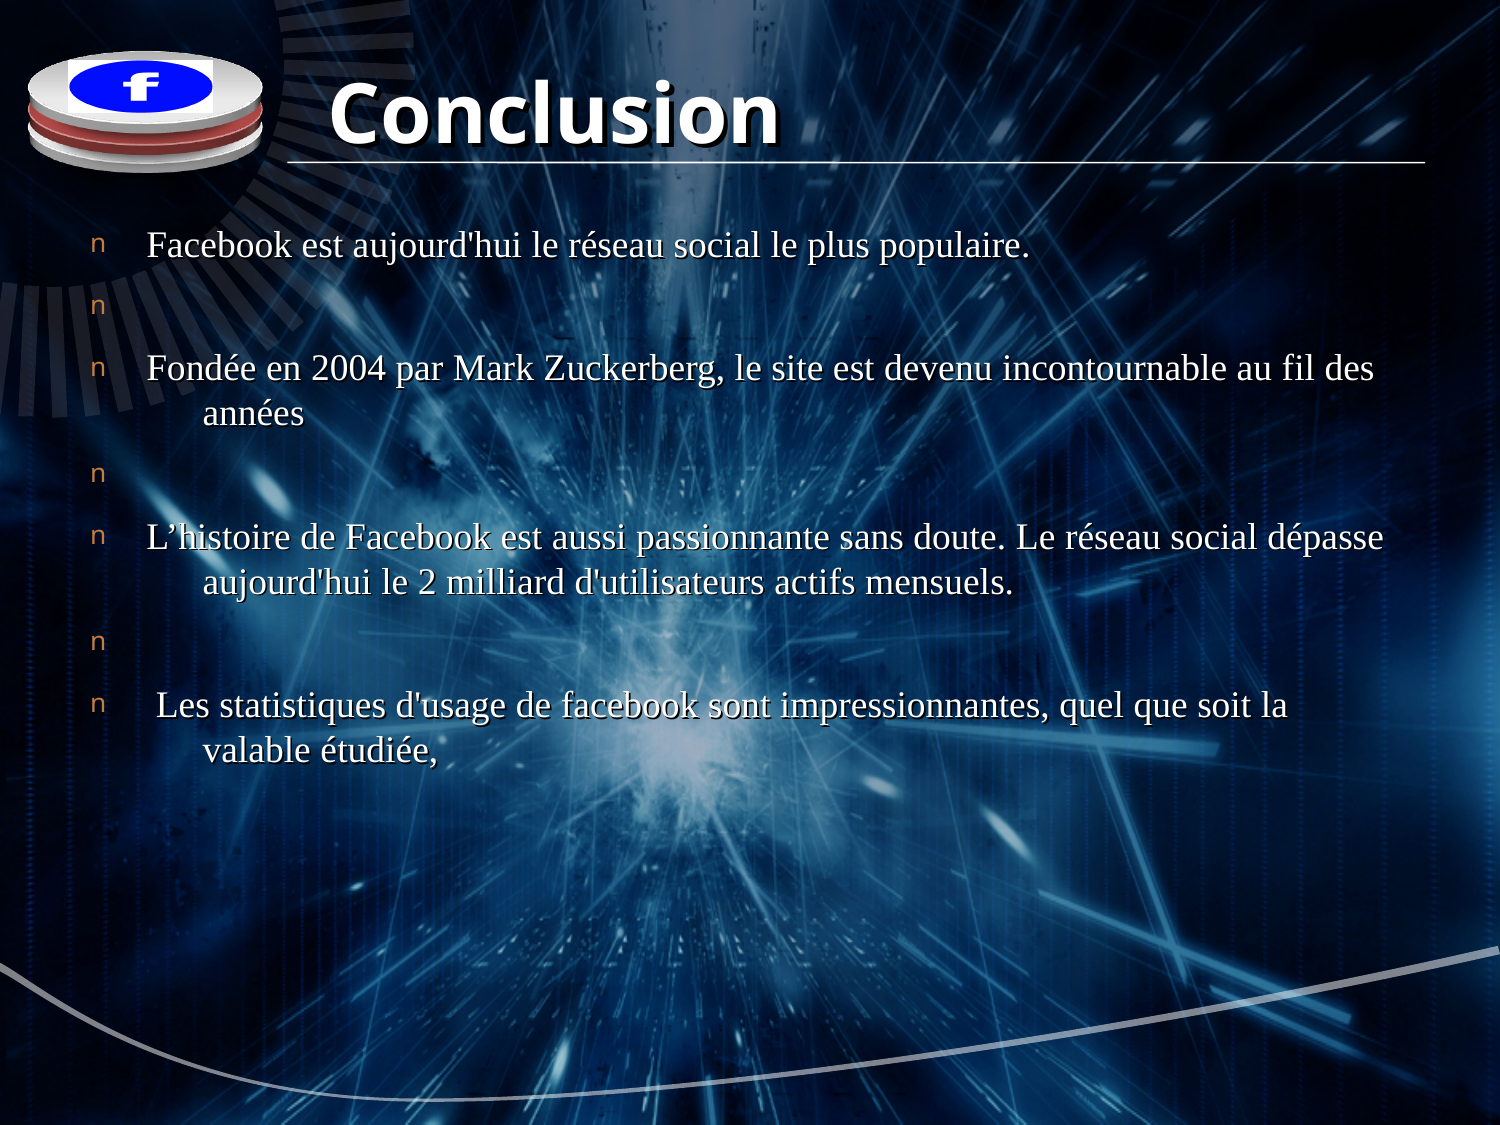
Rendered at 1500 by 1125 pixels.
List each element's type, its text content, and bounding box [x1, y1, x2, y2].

picture [68, 60, 213, 113]
title Conclusion [312, 37, 1426, 183]
list Facebook est aujourd'hui le réseau social le plus populaire. Fondée en 2004 par Mark Zuckerberg, le site est devenu incontournable au fil des années L’histoire de Facebook est aussi passionnante sans doute. Le réseau social dépasse aujourd'hui le 2 milliard d'utilisateurs actifs mensuels. Les statistiques d'usage de facebook sont impressionnantes, quel que soit la valable étudiée, [75, 212, 1409, 1005]
